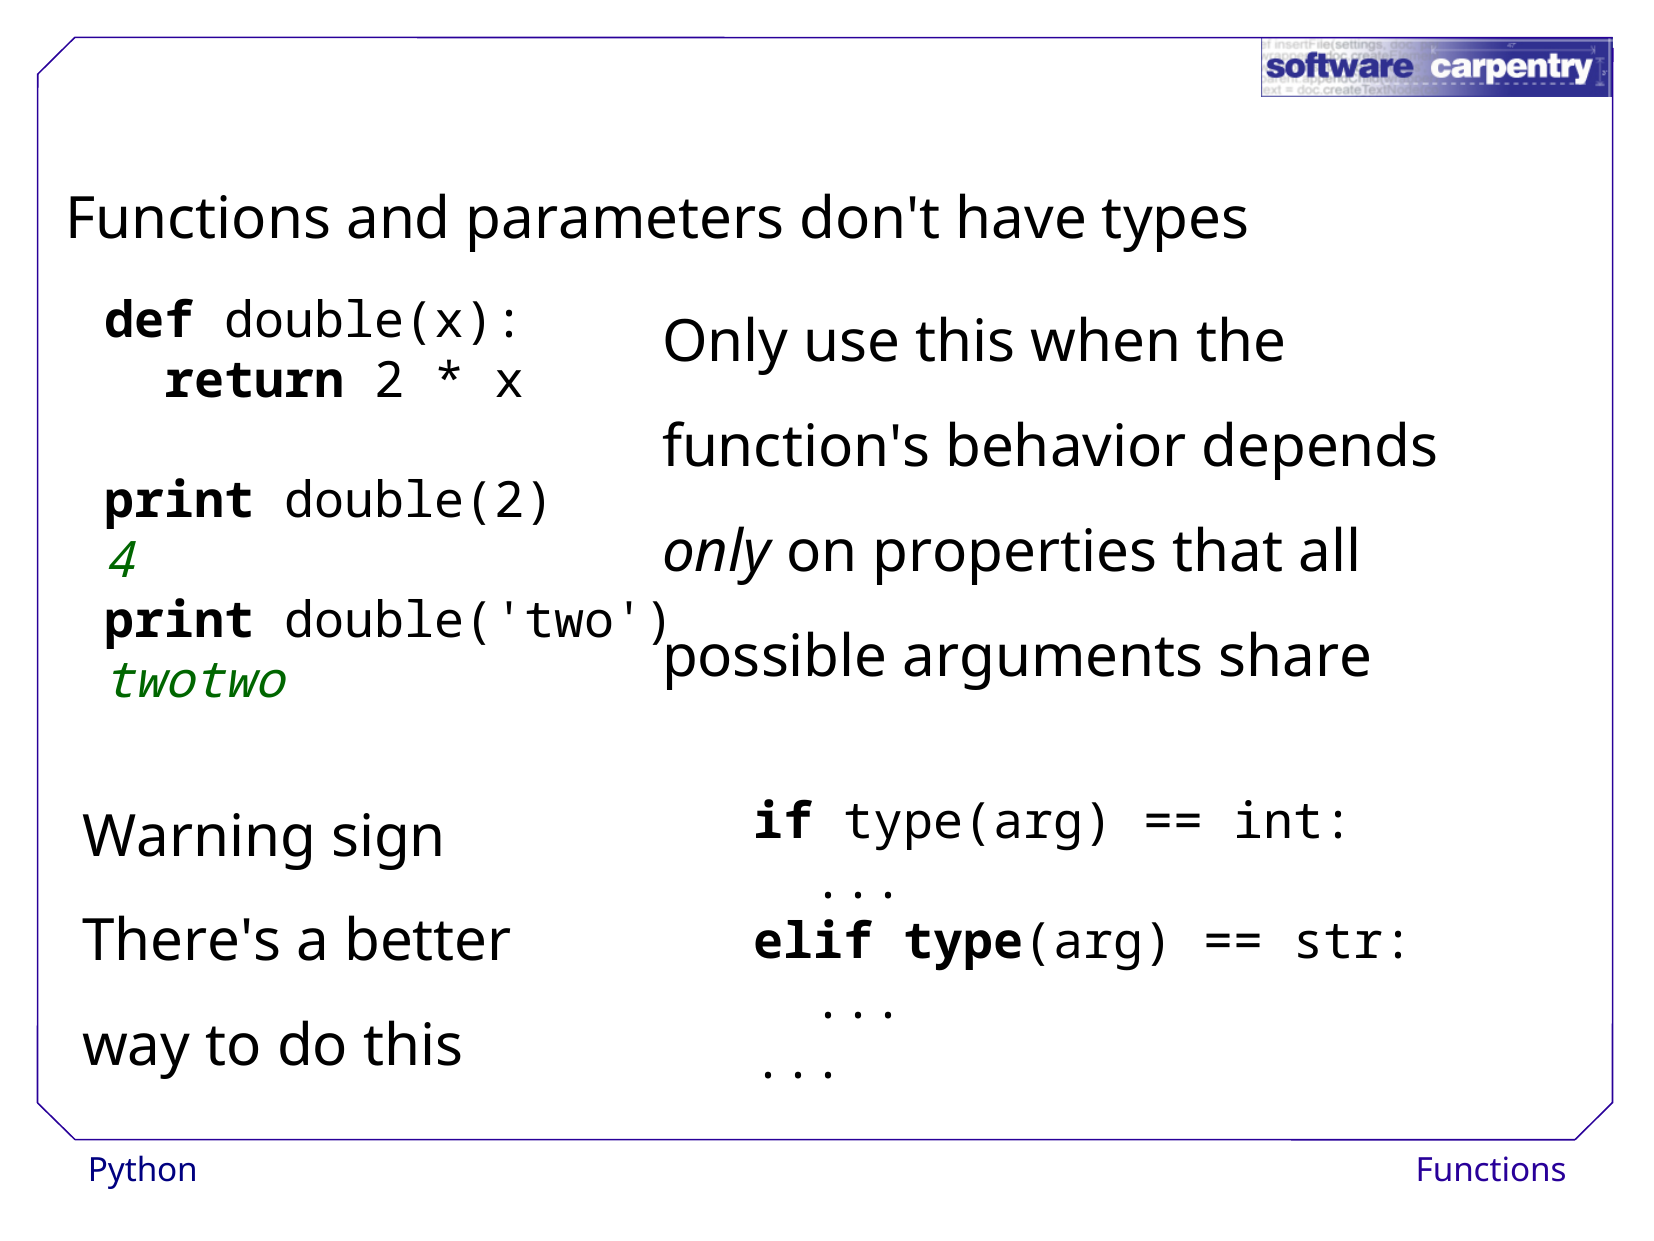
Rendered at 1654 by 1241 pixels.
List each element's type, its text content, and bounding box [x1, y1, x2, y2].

text_box Warning sign There's a better way to do this [67, 754, 677, 1086]
text_box Functions and parameters don't have types [50, 138, 1415, 259]
picture [1261, 39, 1613, 97]
text_box def double(x): return 2 * x print double(2) 4 print double('two') twotwo [89, 279, 629, 753]
text_box Only use this when the function's behavior depends only on properties that all possible arguments share [647, 260, 1604, 697]
text_box if type(arg) == int: ... elif type(arg) == str: ... ... [738, 780, 1347, 1112]
